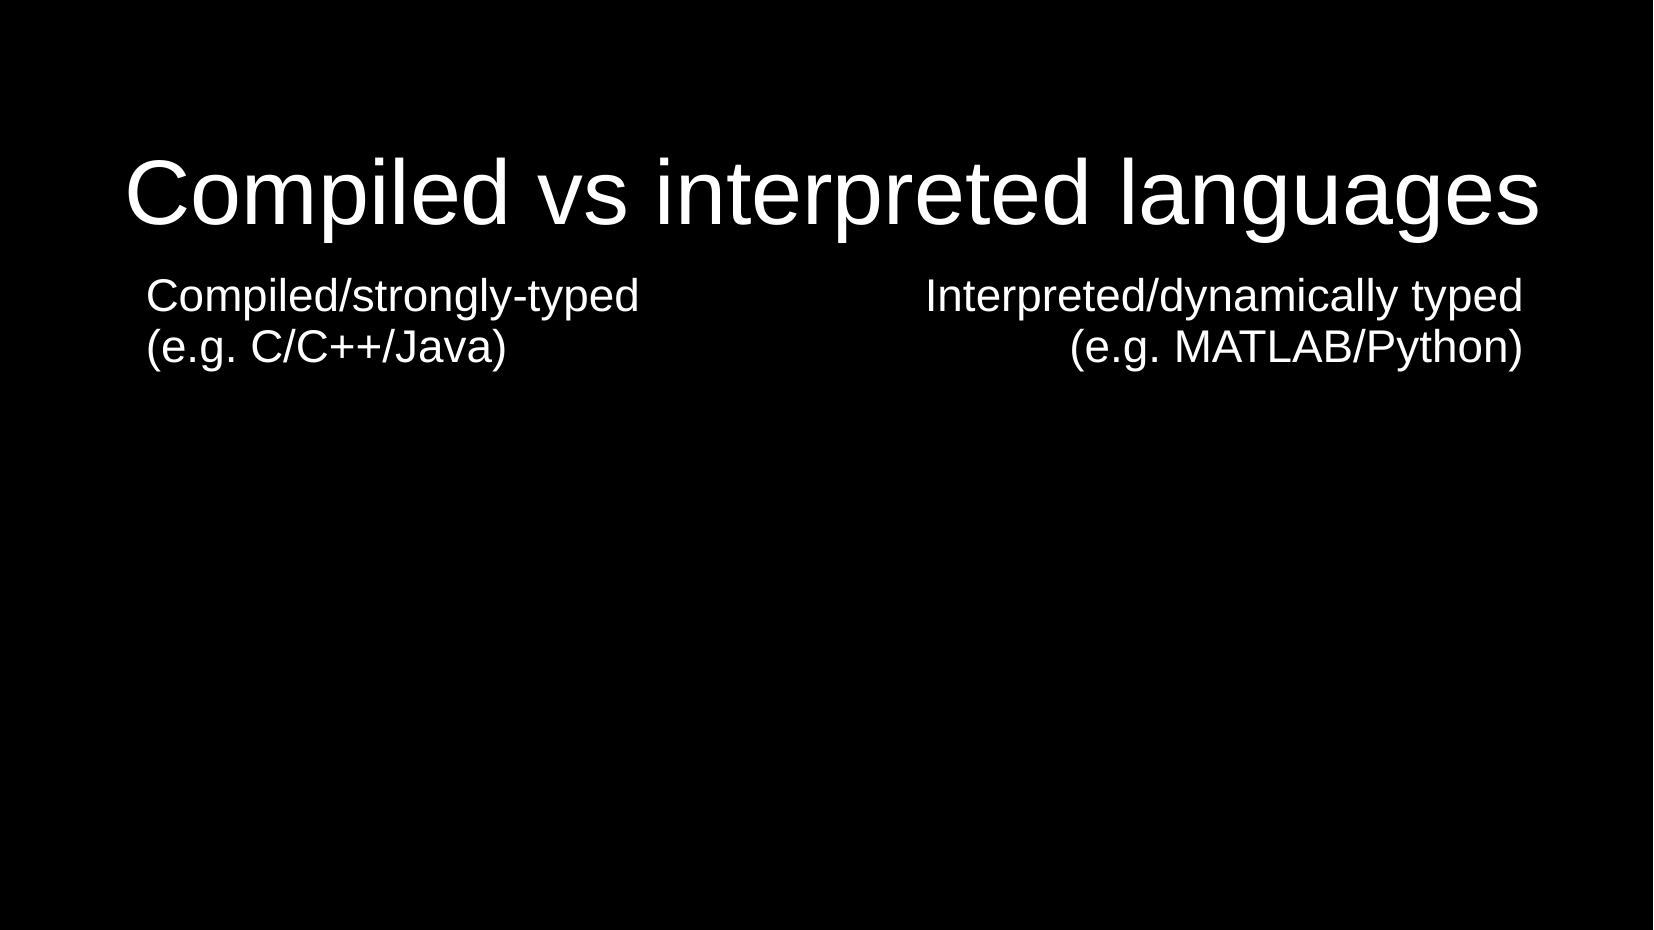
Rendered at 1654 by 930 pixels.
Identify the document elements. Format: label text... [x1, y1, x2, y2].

list Compiled/strongly-typed (e.g. C/C++/Java) [75, 269, 811, 871]
title Compiled vs interpreted languages [90, 114, 1578, 270]
list Interpreted/dynamically typed (e.g. MATLAB/Python) [840, 269, 1576, 871]
